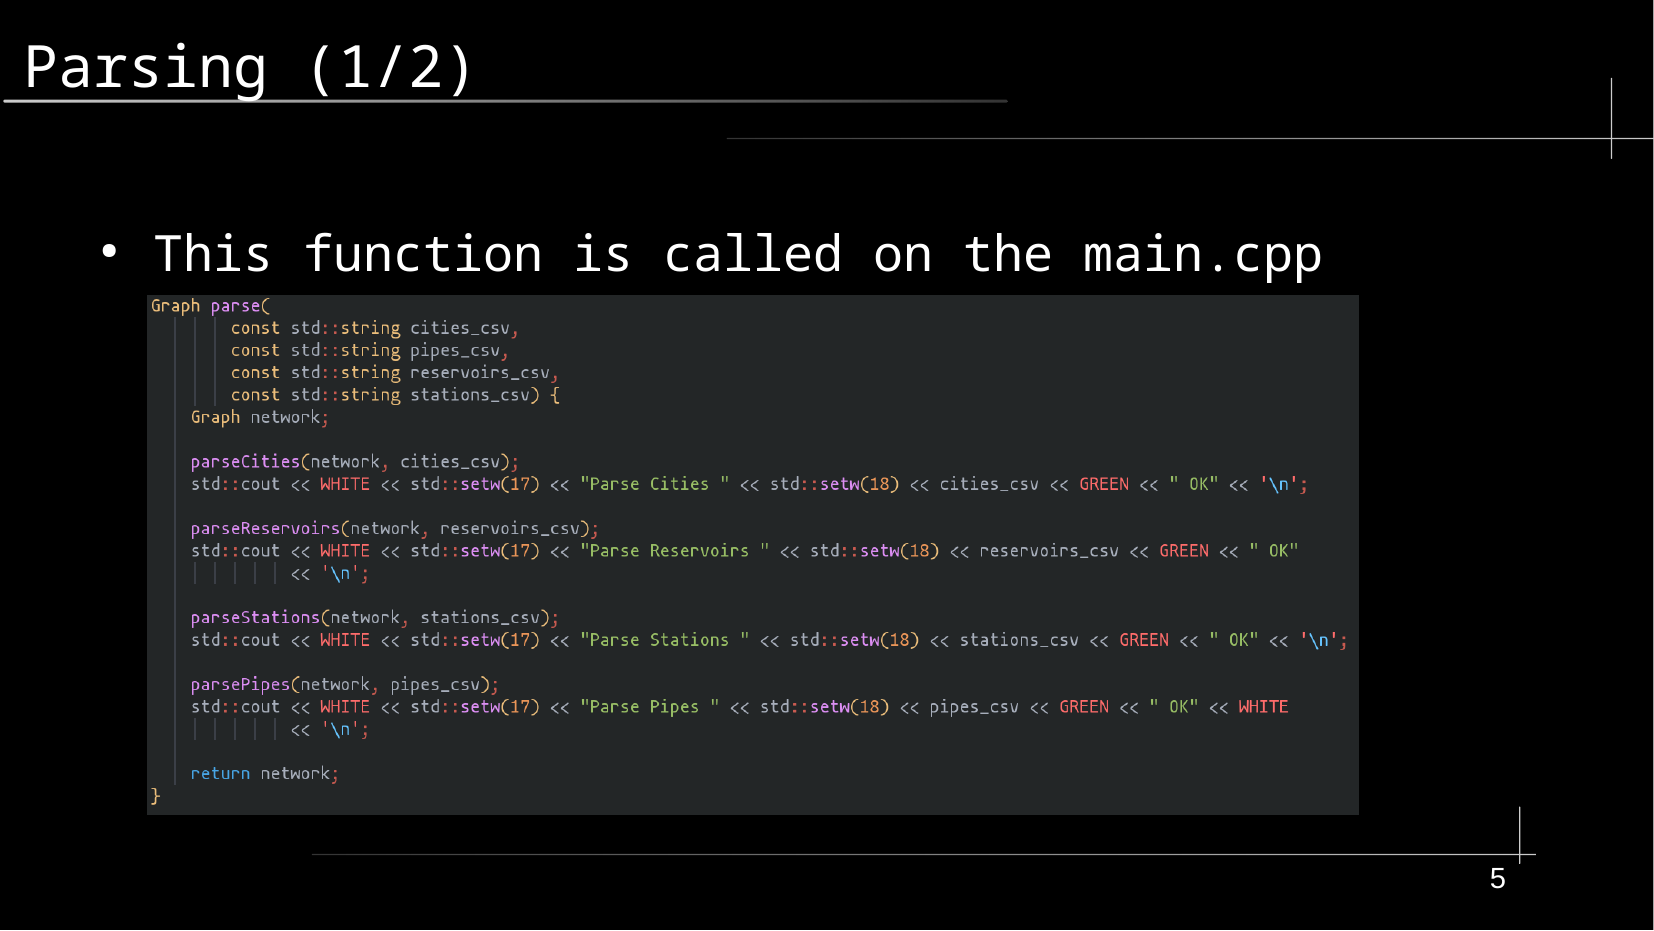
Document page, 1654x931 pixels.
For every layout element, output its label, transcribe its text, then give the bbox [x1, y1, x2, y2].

list This function is called on the main.cpp [82, 217, 1571, 758]
title Parsing (1/2) [23, 11, 1589, 119]
picture [147, 295, 1359, 815]
